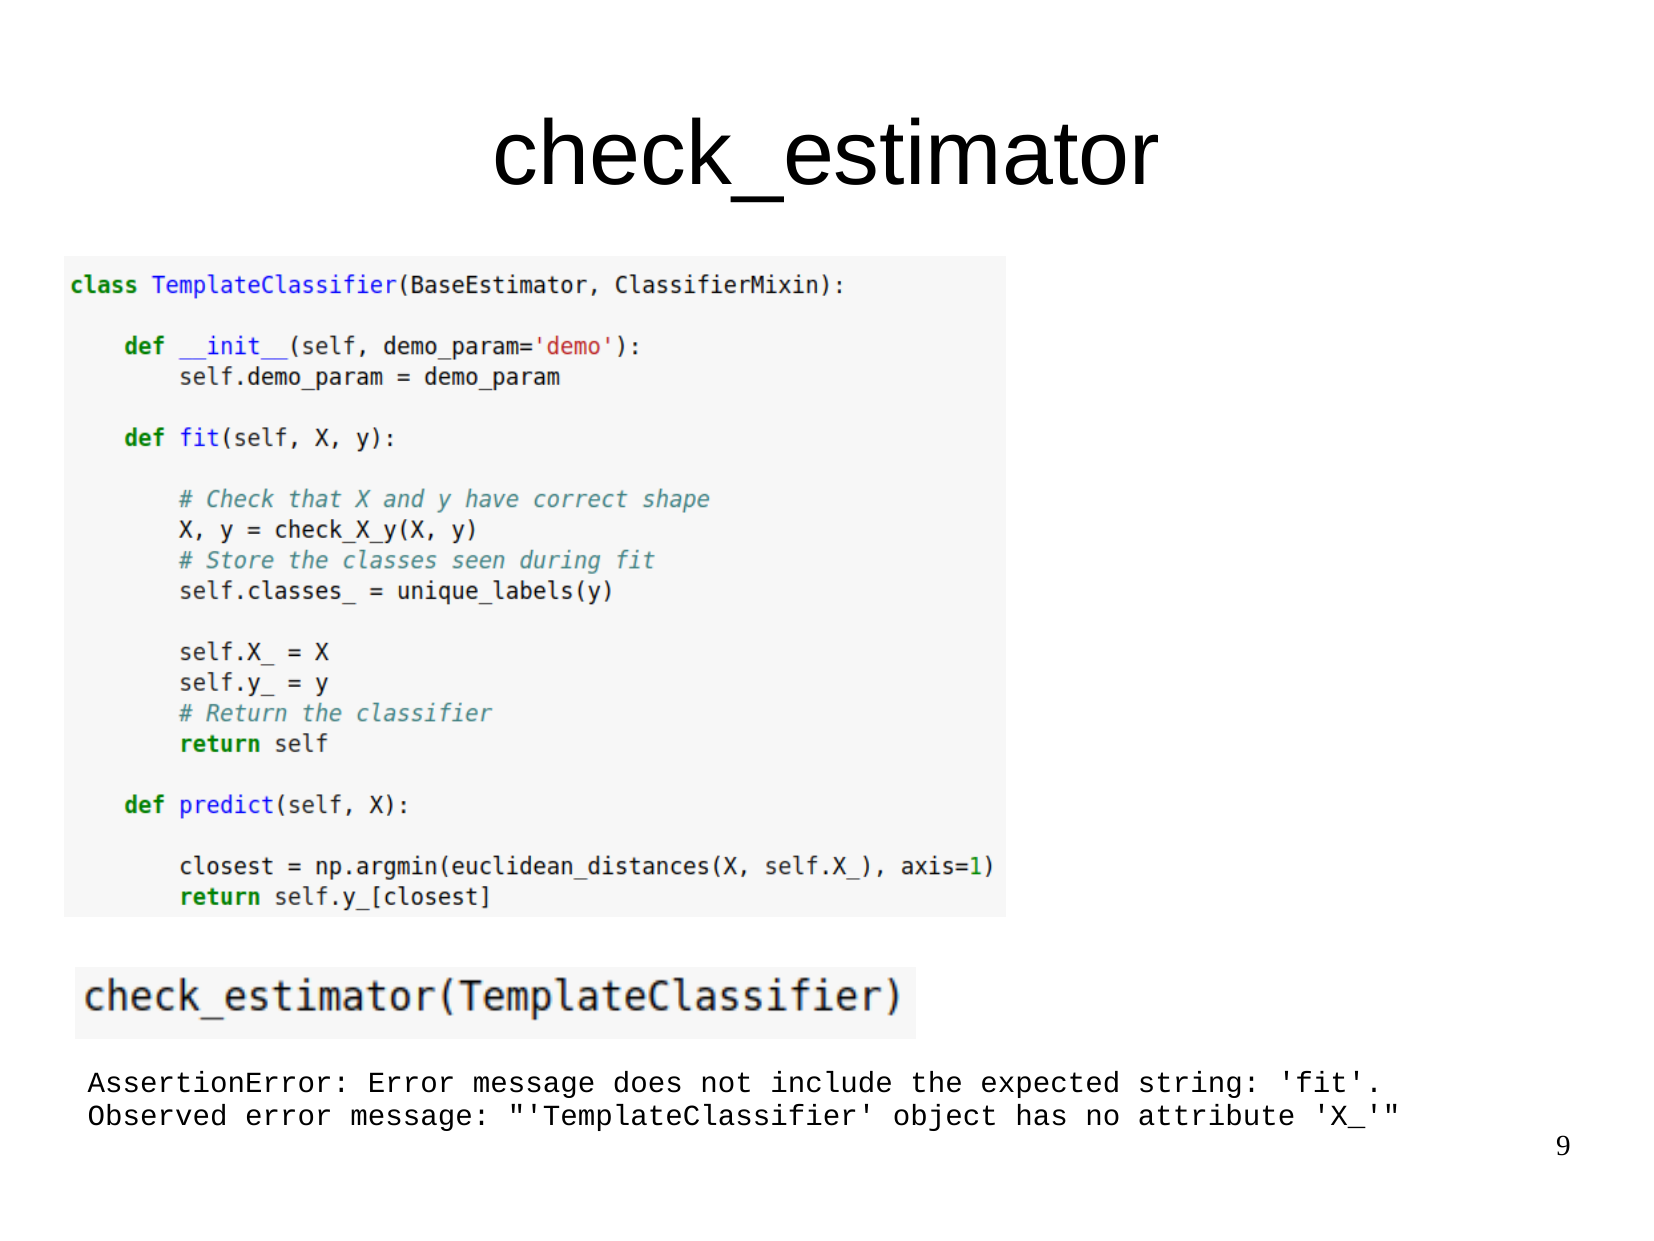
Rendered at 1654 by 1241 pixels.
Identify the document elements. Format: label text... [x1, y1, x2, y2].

picture [75, 967, 916, 1039]
text_box AssertionError: Error message does not include the expected string: 'fit'. Observed error message: "'TemplateClassifier' object has no attribute 'X_'" [72, 1061, 1654, 1189]
picture [64, 256, 1006, 917]
title check_estimator [82, 49, 1571, 257]
